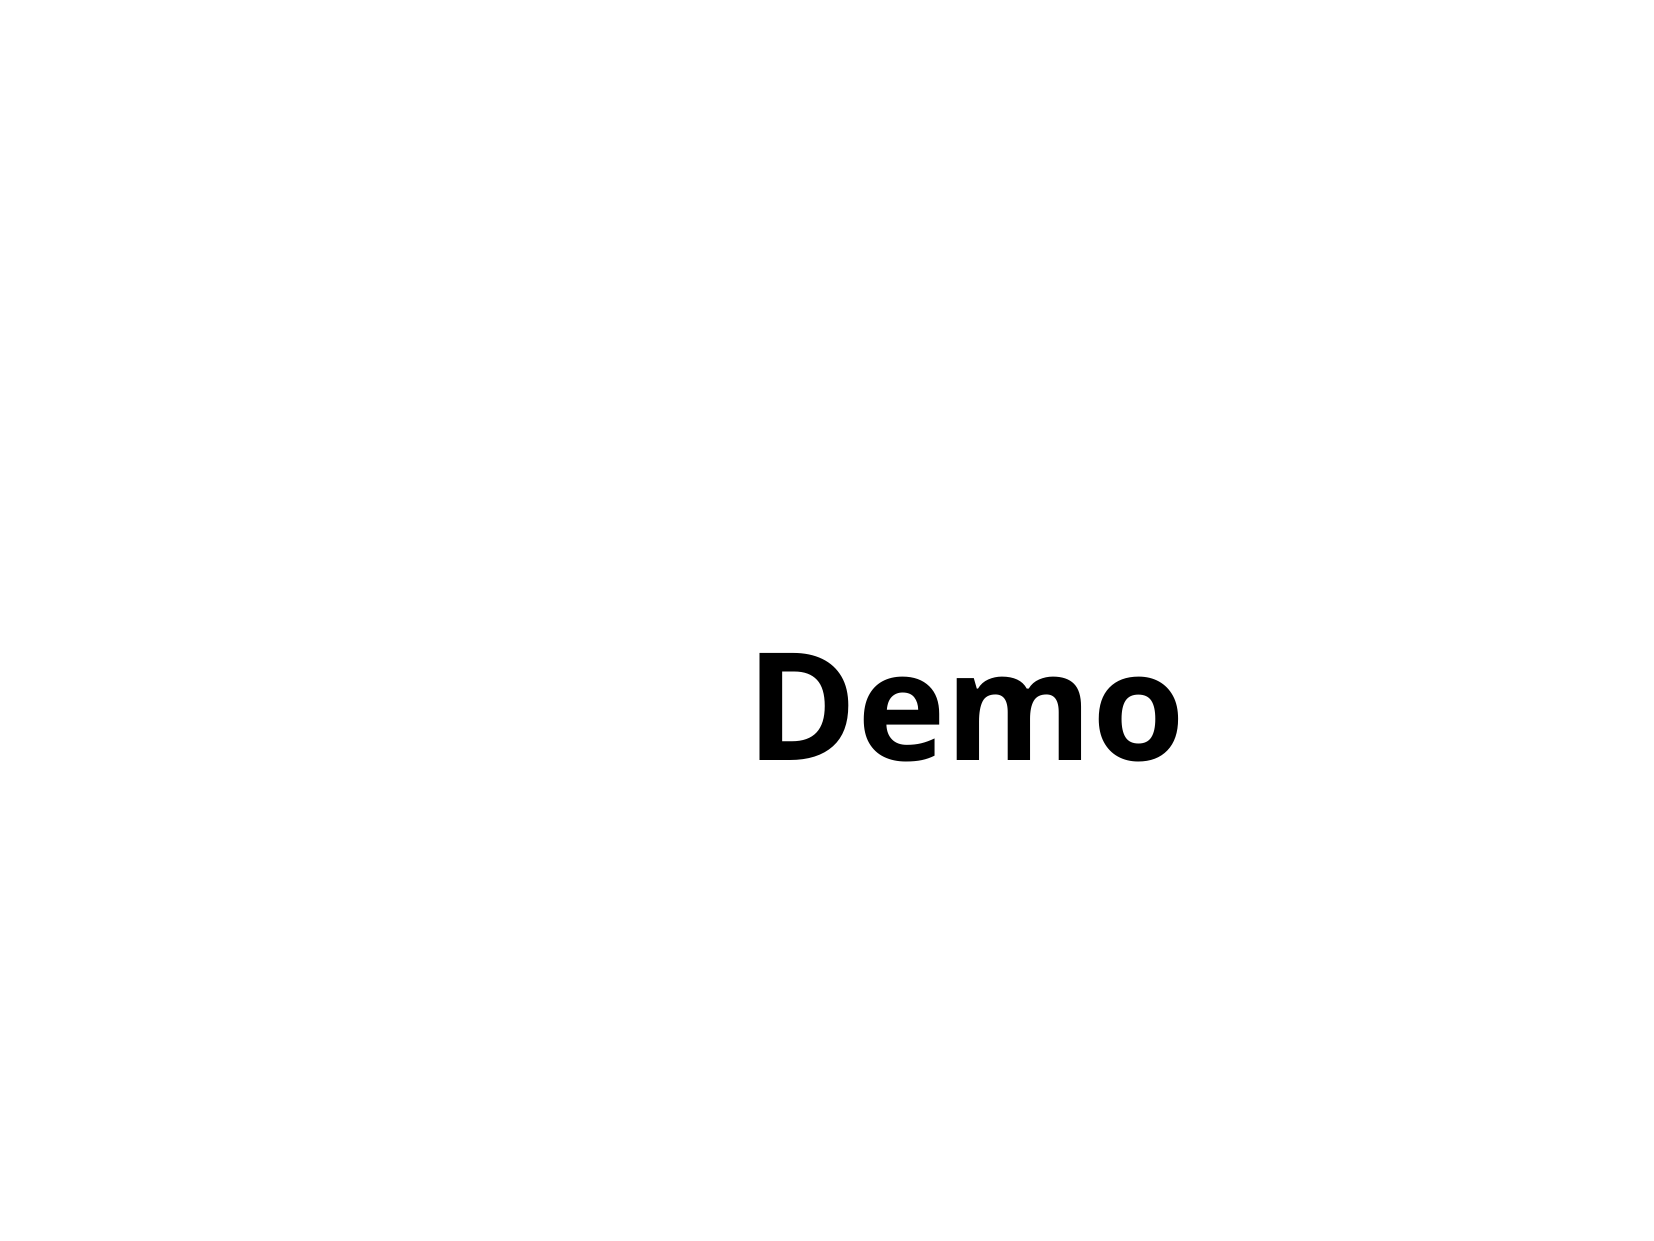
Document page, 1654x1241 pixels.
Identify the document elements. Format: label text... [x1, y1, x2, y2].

list Demo [90, 600, 1546, 976]
